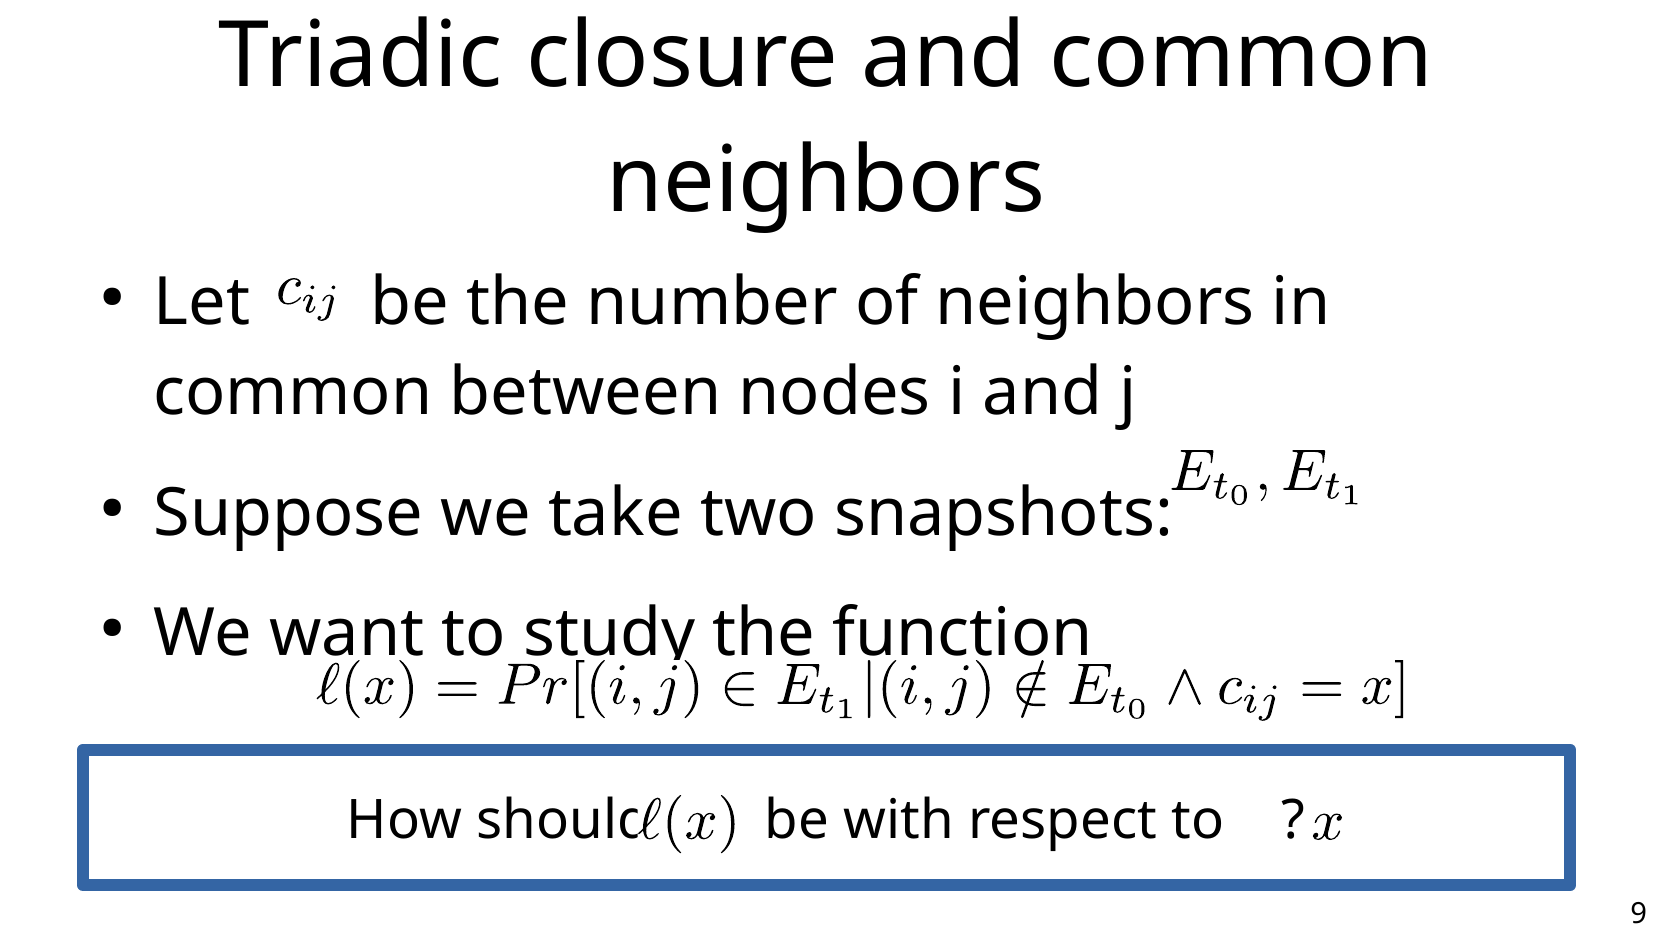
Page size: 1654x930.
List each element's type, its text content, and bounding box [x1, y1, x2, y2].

list Let be the number of neighbors in common between nodes i and j Suppose we take two snapshots: We want to study the function [82, 252, 1571, 744]
text_box [1311, 813, 1345, 841]
text_box [637, 795, 741, 854]
text_box [1168, 449, 1361, 506]
list How should be with respect to ? [82, 750, 1571, 886]
title Triadic closure and common neighbors [82, 1, 1571, 225]
text_box [275, 278, 340, 321]
text_box [316, 660, 1411, 721]
